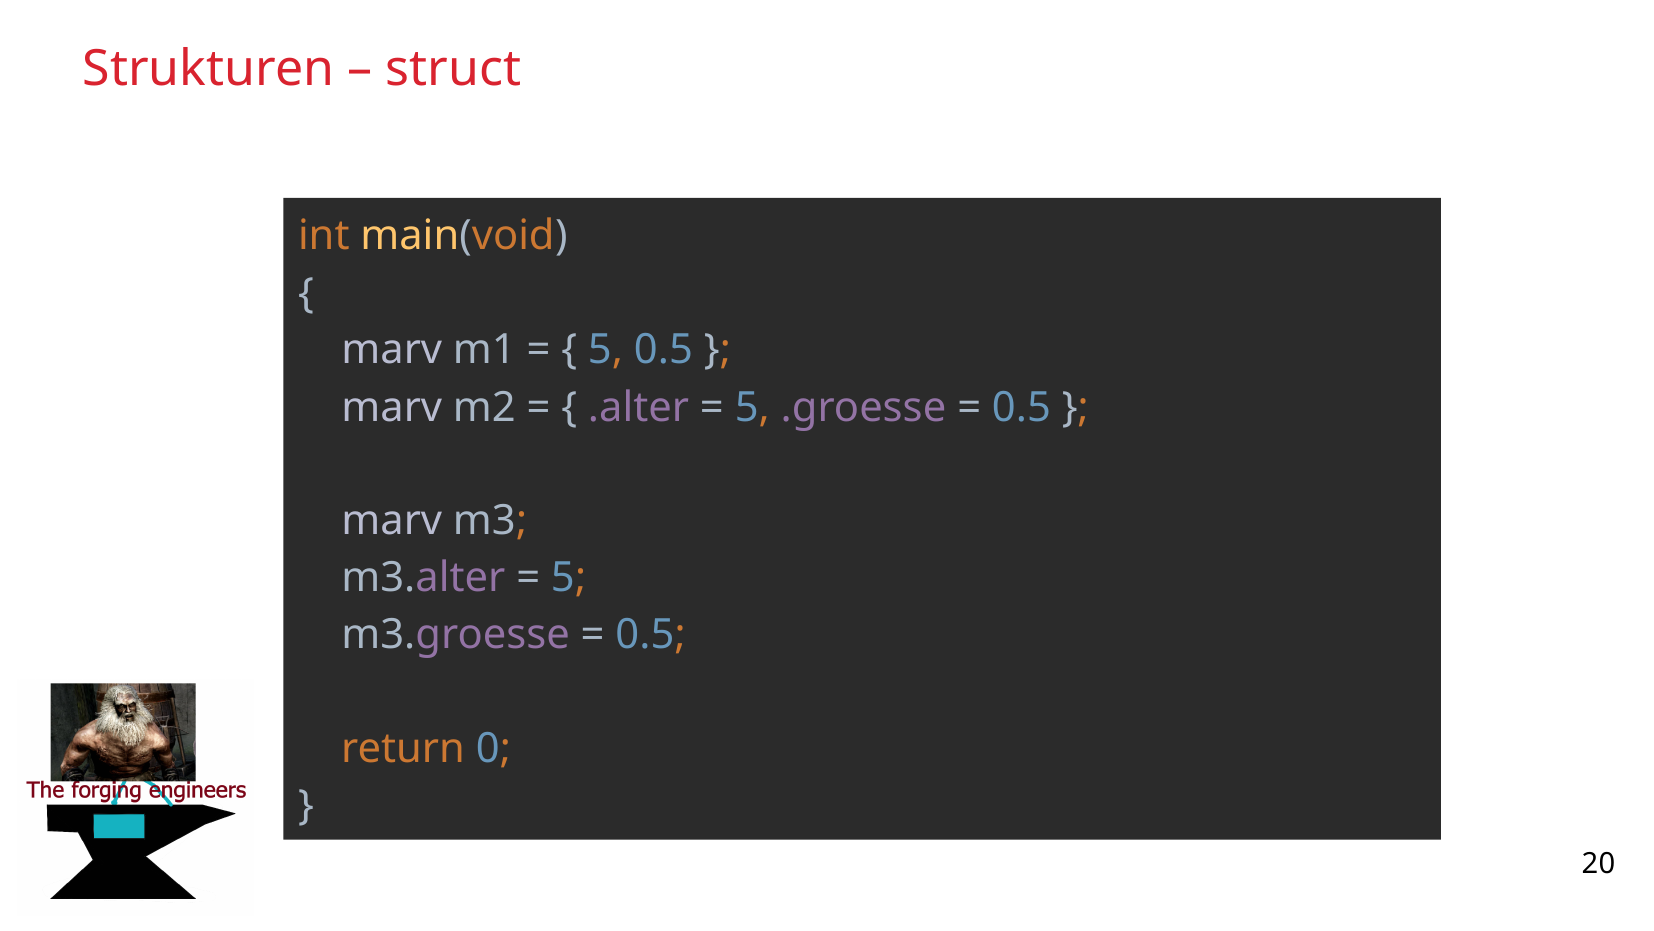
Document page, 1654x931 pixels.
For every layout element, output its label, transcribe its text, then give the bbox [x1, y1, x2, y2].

title Strukturen – struct [82, 37, 1571, 95]
picture [17, 679, 254, 916]
text_box int main(void) { marv m1 = { 5, 0.5 }; marv m2 = { .alter = 5, .groesse = 0.5 }; marv m3; m3.alter = 5; m3.groesse = 0.5; return 0; } [283, 197, 1441, 733]
